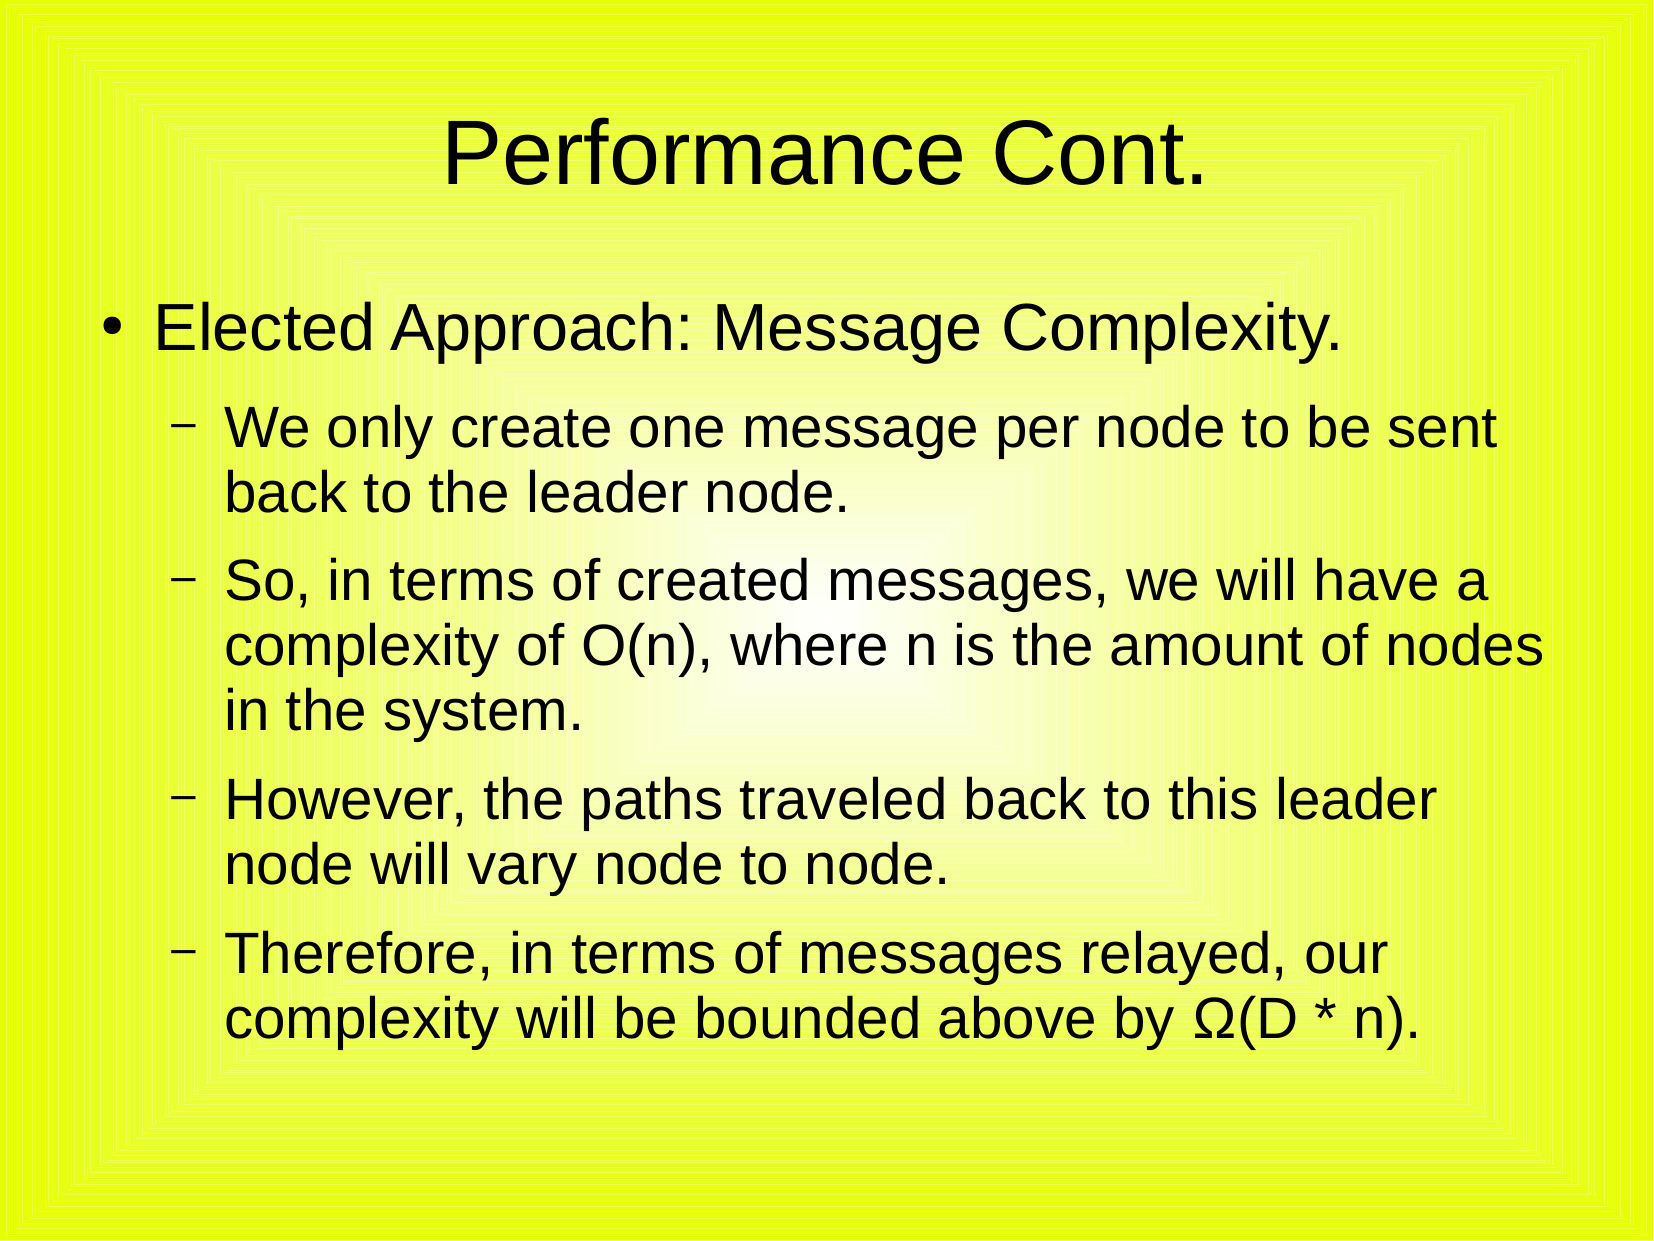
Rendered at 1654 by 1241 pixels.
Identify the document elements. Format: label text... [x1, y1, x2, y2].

title Performance Cont. [82, 49, 1571, 257]
list Elected Approach: Message Complexity. We only create one message per node to be sent back to the leader node. So, in terms of created messages, we will have a complexity of O(n), where n is the amount of nodes in the system. However, the paths traveled back to this leader node will vary node to node. Therefore, in terms of messages relayed, our complexity will be bounded above by Ω(D * n). [82, 290, 1571, 1109]
